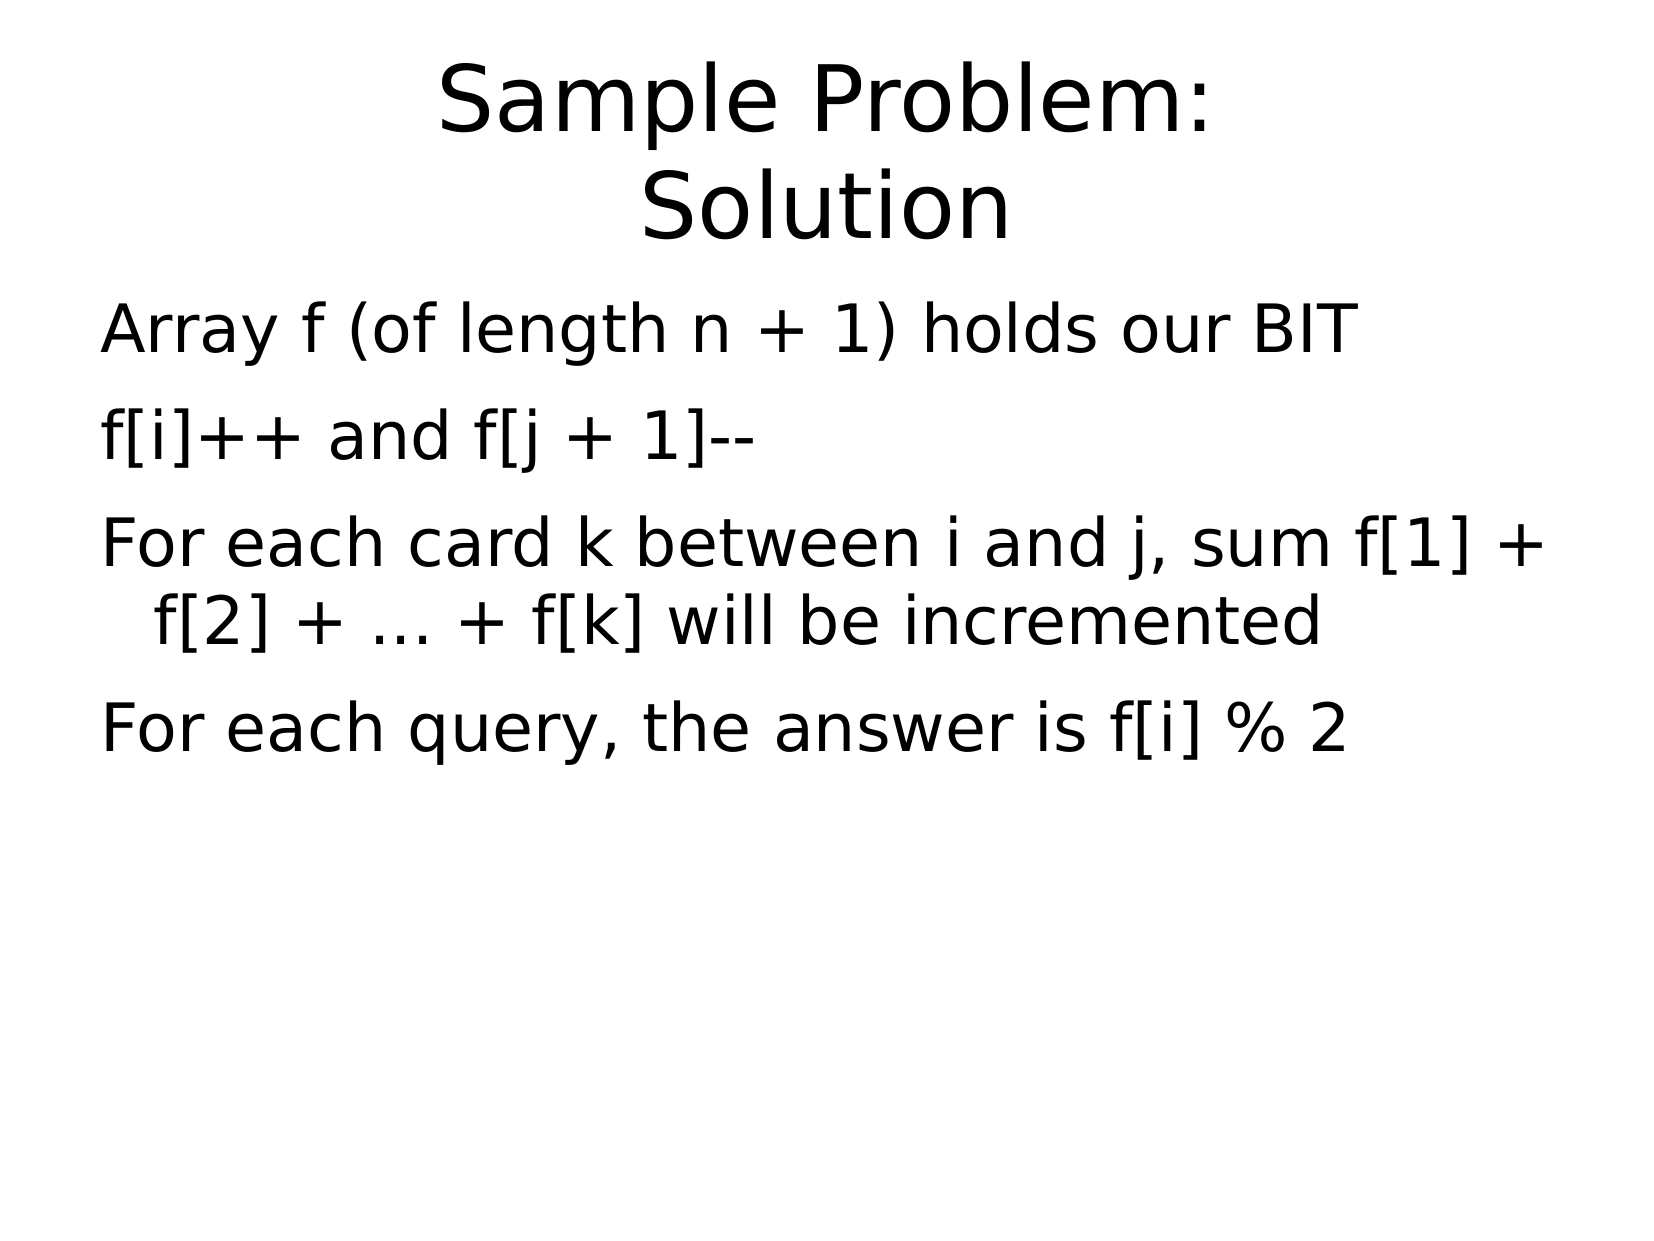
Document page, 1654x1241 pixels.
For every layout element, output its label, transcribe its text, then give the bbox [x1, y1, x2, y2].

title Sample Problem: Solution [82, 45, 1571, 261]
list Array f (of length n + 1) holds our BIT f[i]++ and f[j + 1]-- For each card k between i and j, sum f[1] + f[2] + ... + f[k] will be incremented For each query, the answer is f[i] % 2 [82, 290, 1571, 1094]
